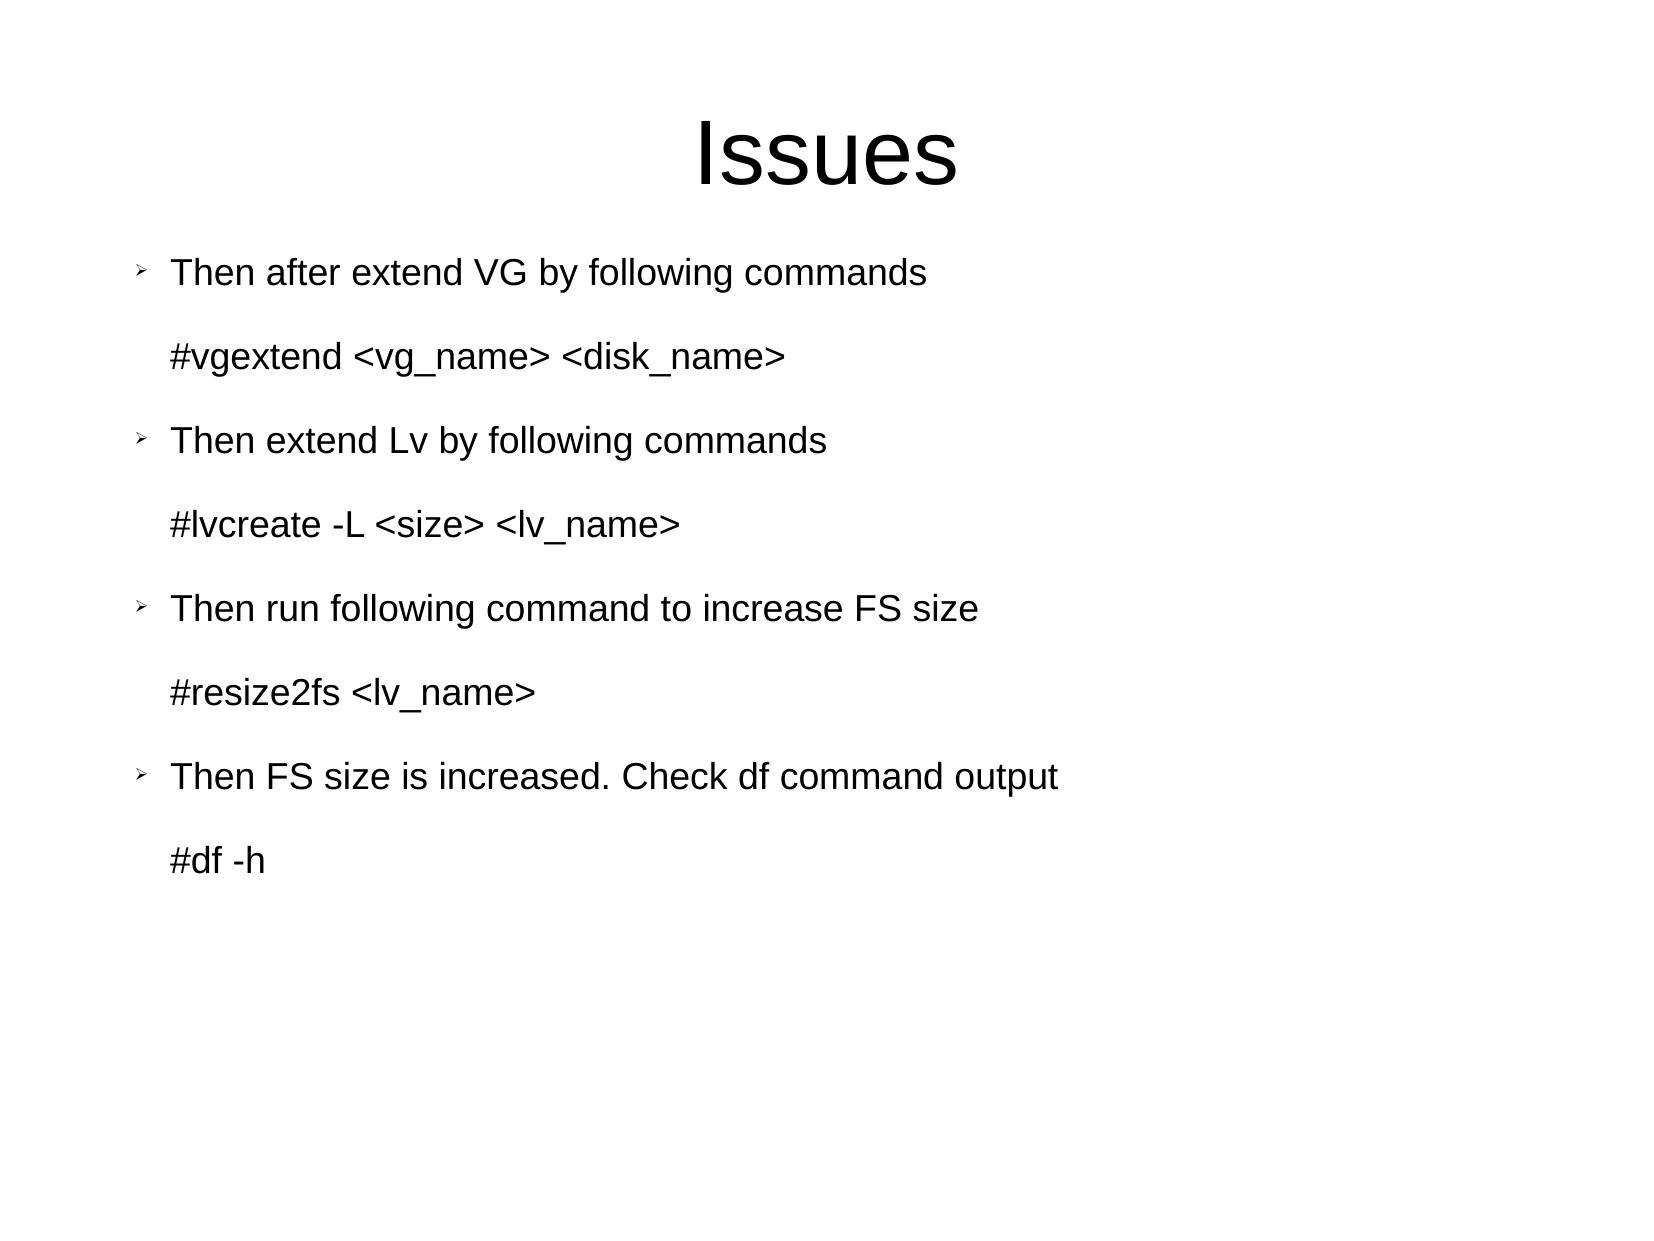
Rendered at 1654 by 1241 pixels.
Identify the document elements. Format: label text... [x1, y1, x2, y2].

title Issues [82, 49, 1571, 257]
text_box Then after extend VG by following commands #vgextend <vg_name> <disk_name> Then extend Lv by following commands #lvcreate -L <size> <lv_name> Then run following command to increase FS size #resize2fs <lv_name> Then FS size is increased. Check df command output #df -h [120, 244, 1441, 889]
